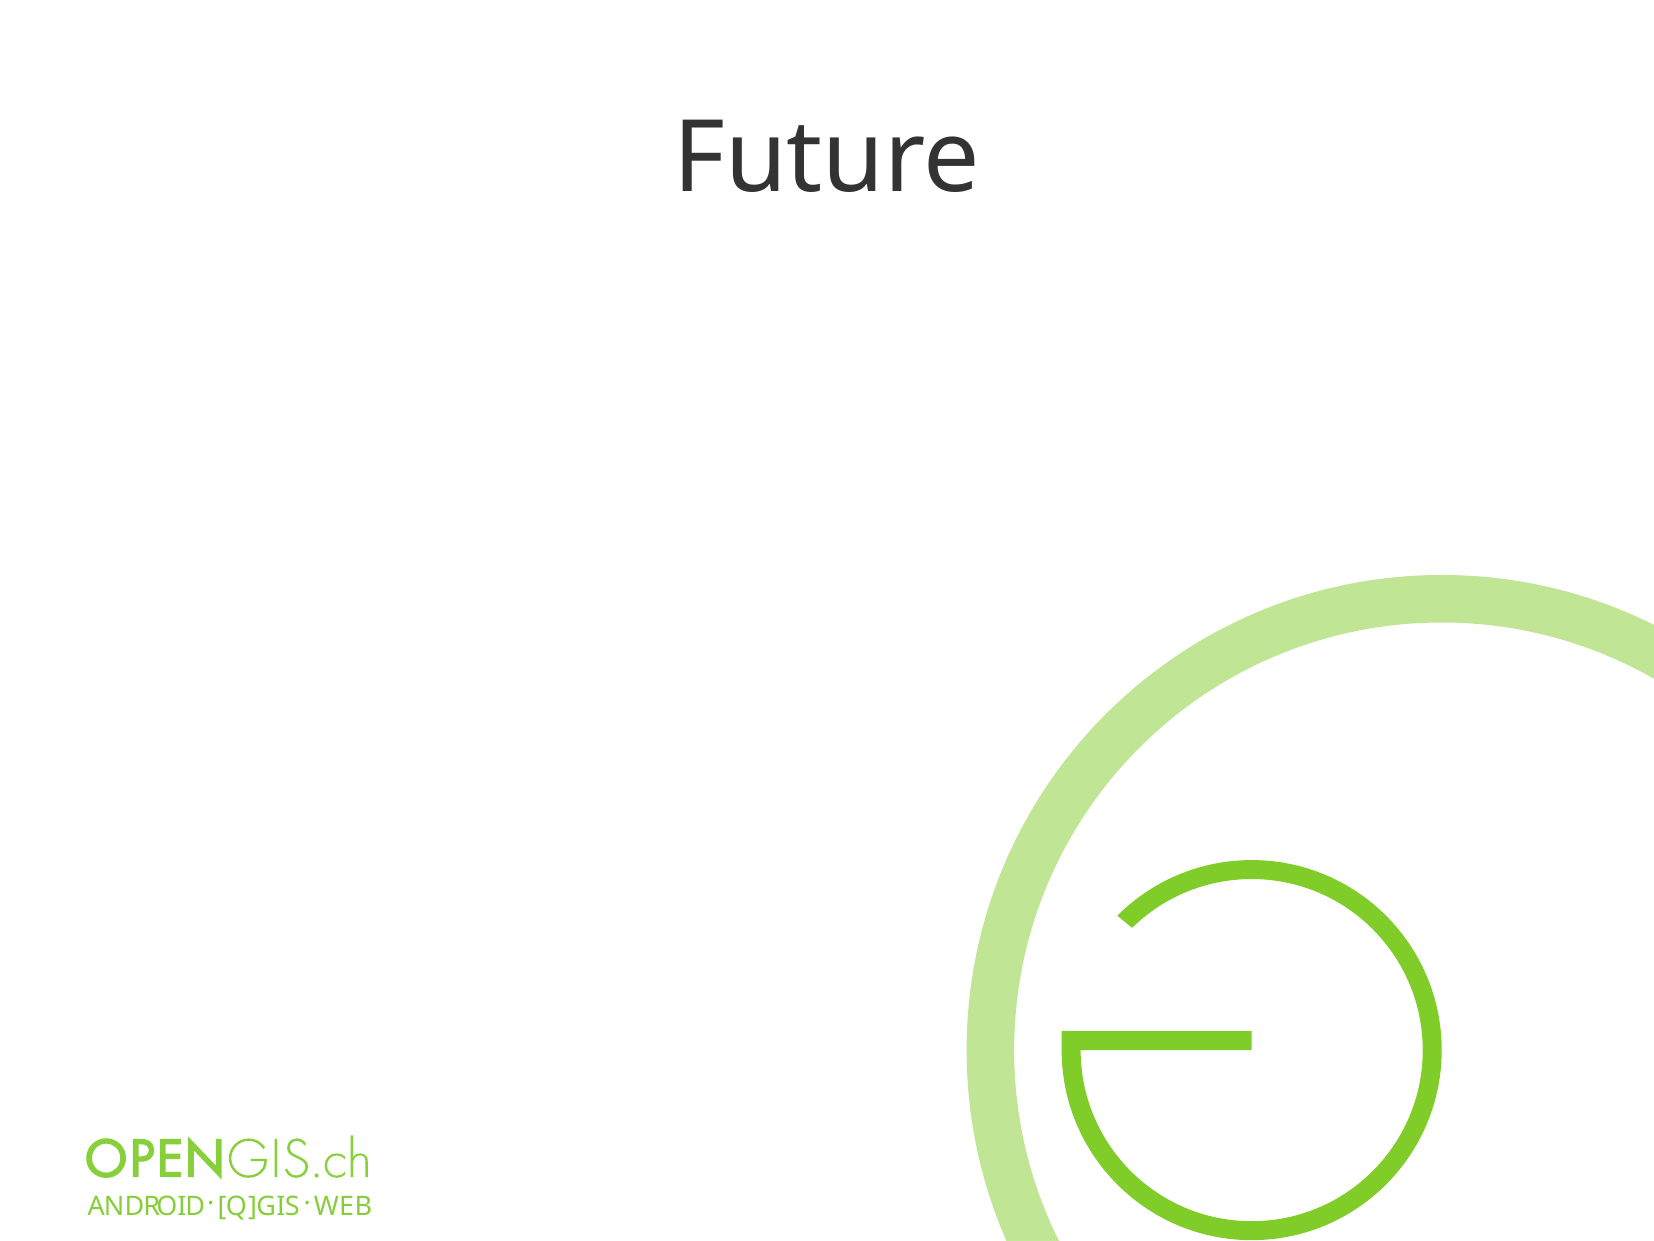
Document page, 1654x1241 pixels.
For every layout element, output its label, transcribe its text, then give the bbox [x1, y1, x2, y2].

title Future [82, 49, 1571, 257]
